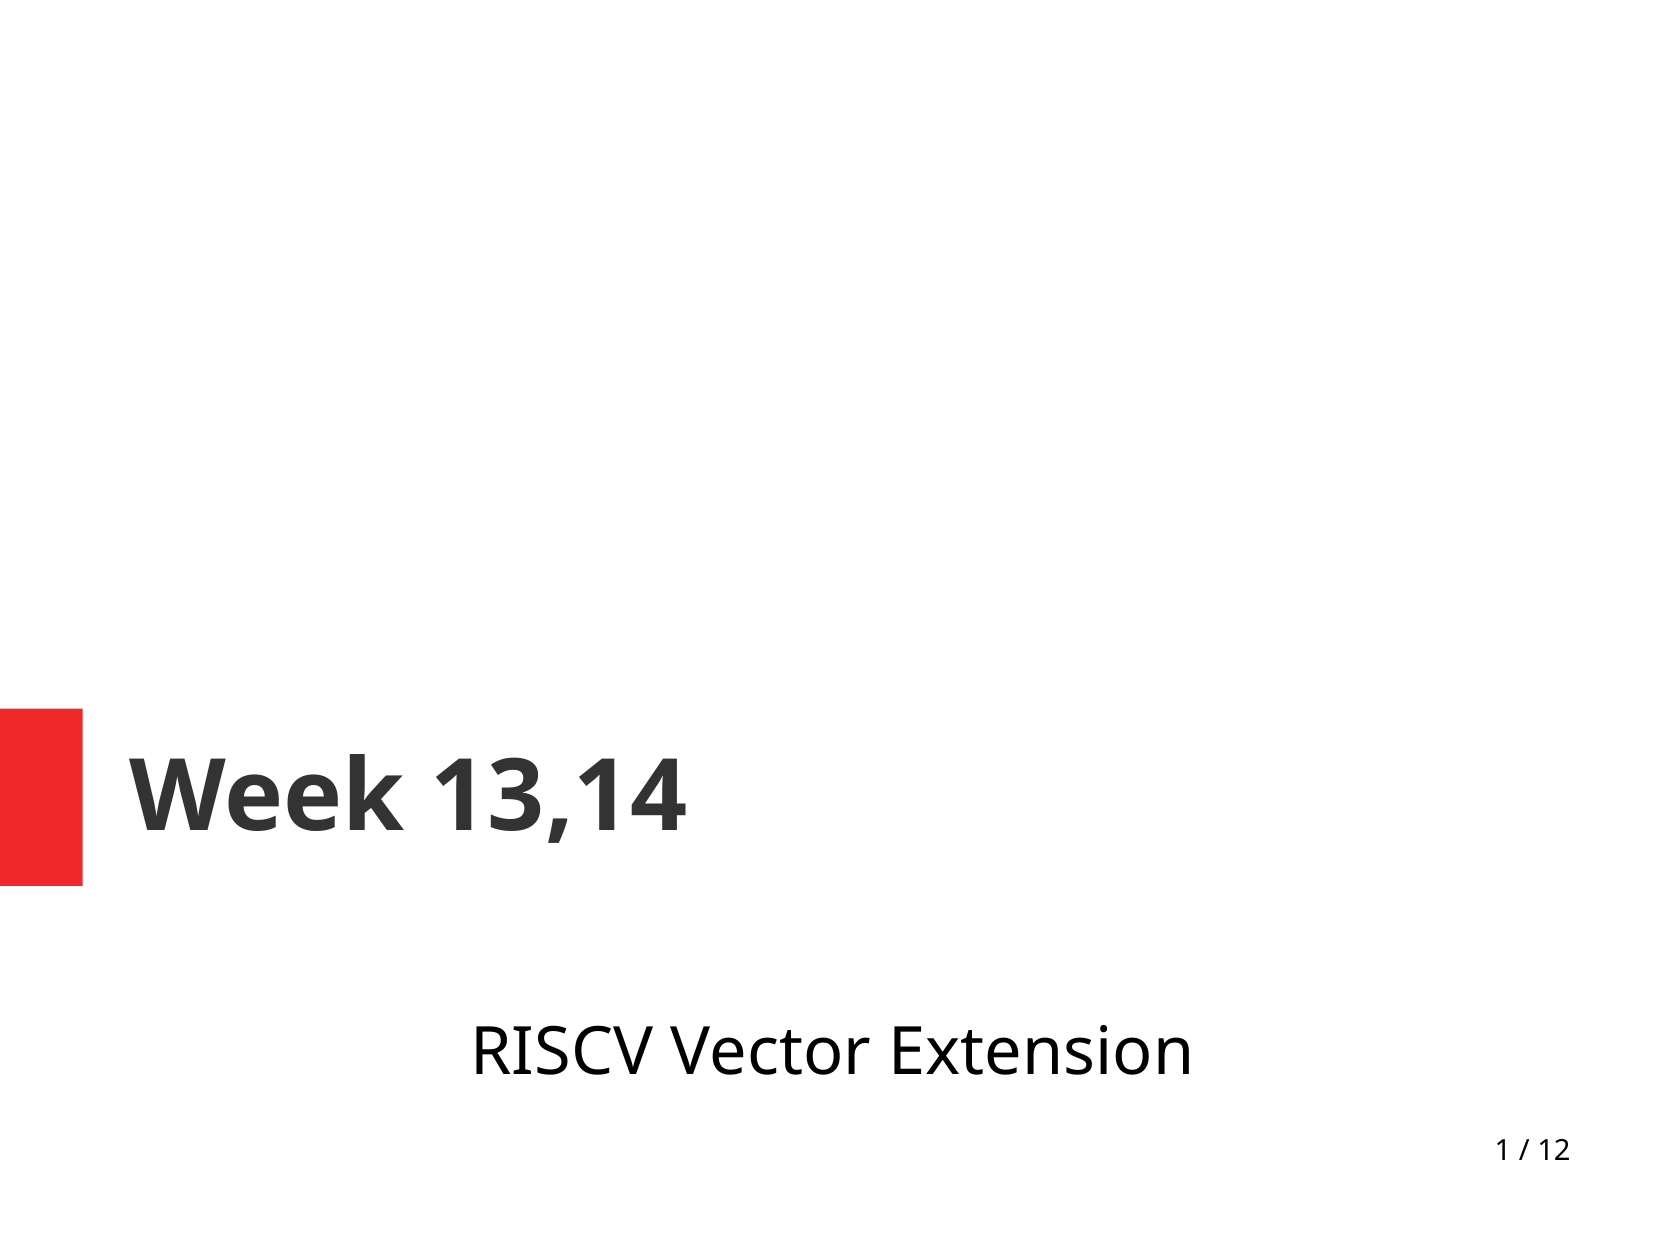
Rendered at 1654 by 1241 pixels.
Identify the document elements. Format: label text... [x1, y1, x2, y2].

subtitle RISCV Vector Extension [129, 968, 1536, 1130]
title Week 13,14 [129, 655, 1536, 928]
